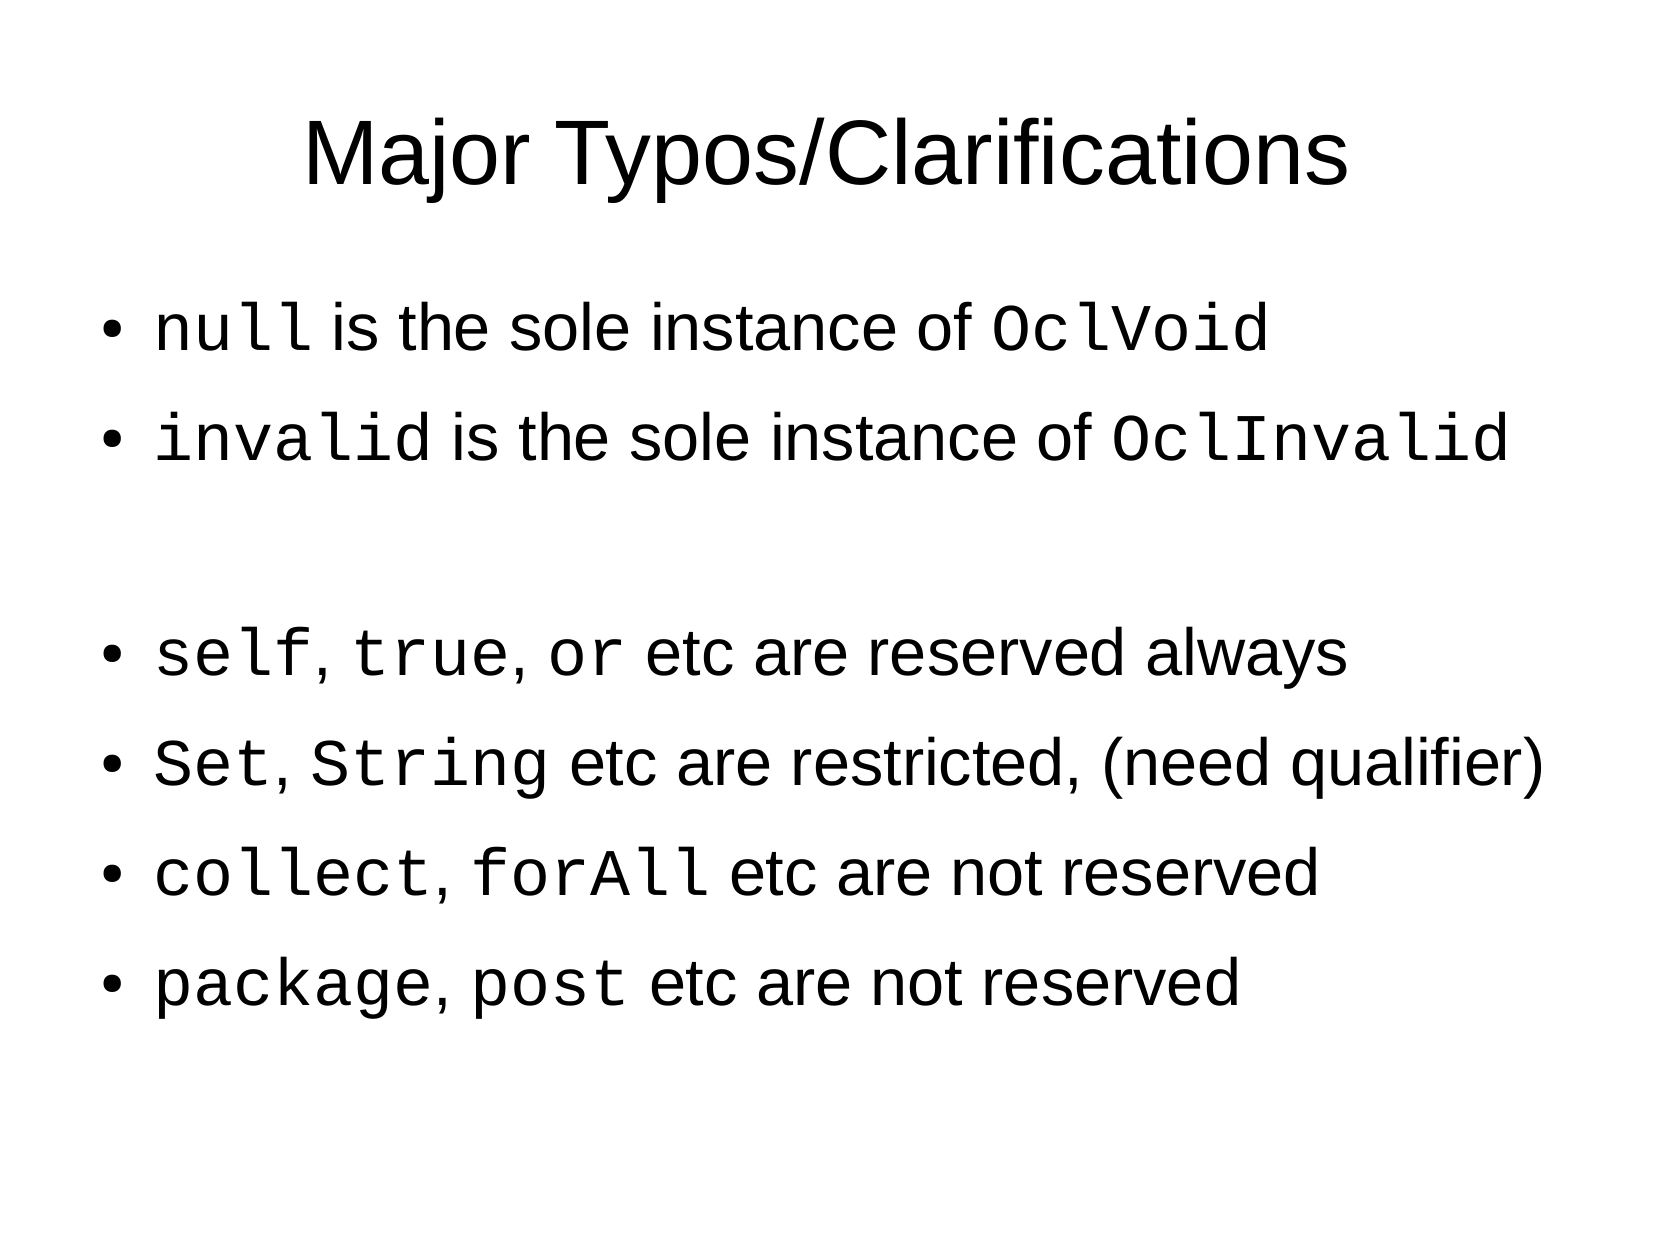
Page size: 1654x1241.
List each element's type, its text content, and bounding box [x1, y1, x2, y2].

title Major Typos/Clarifications [82, 56, 1571, 250]
list null is the sole instance of OclVoid invalid is the sole instance of OclInvalid self, true, or etc are reserved always Set, String etc are restricted, (need qualifier) collect, forAll etc are not reserved package, post etc are not reserved [82, 290, 1571, 1094]
